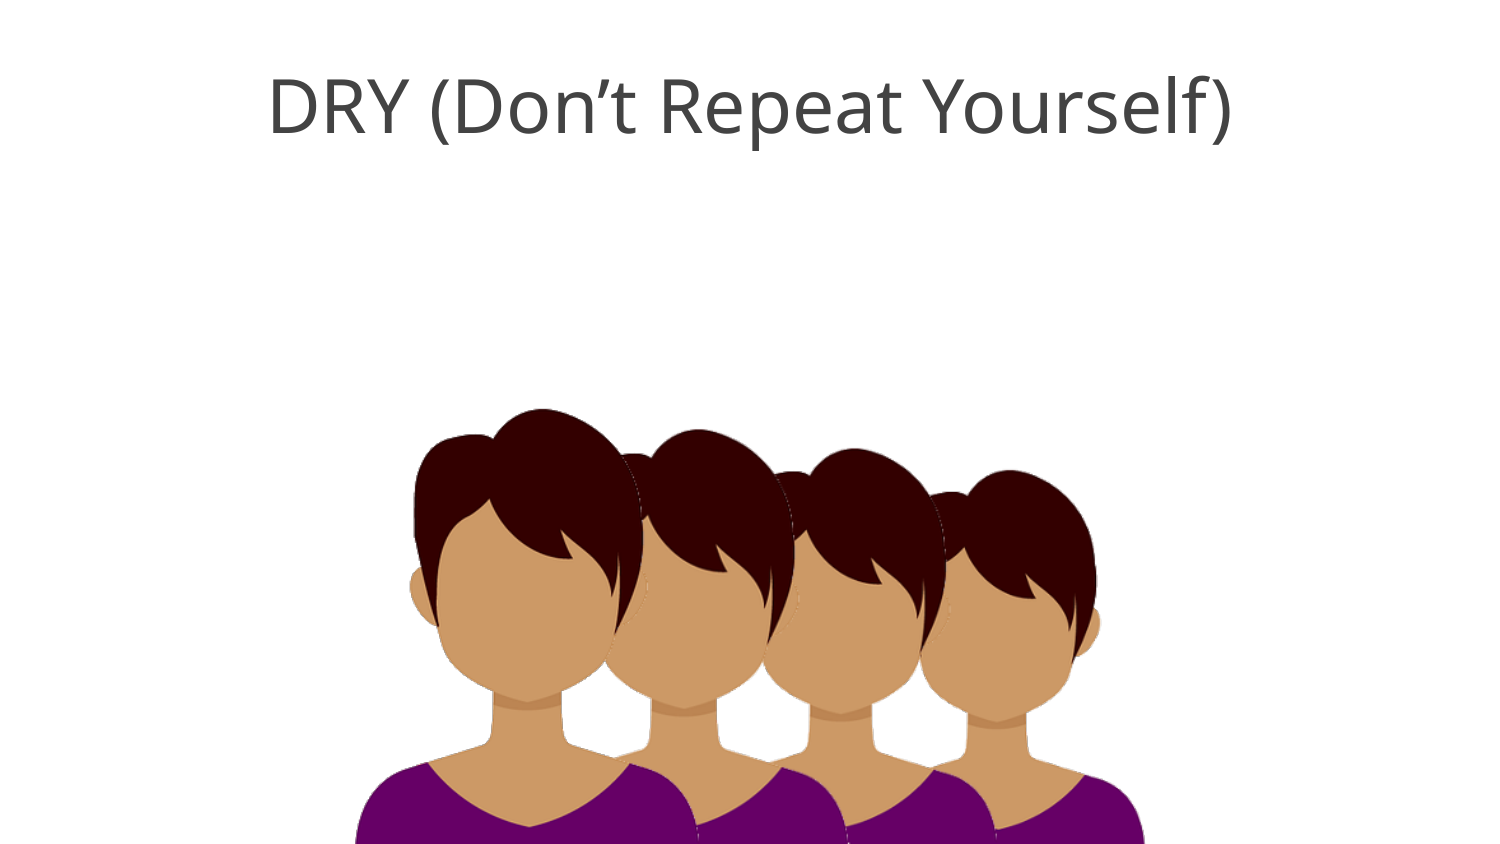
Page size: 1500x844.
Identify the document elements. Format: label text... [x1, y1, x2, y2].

picture [284, 367, 1216, 844]
text_box DRY (Don’t Repeat Yourself) [74, 33, 1425, 175]
